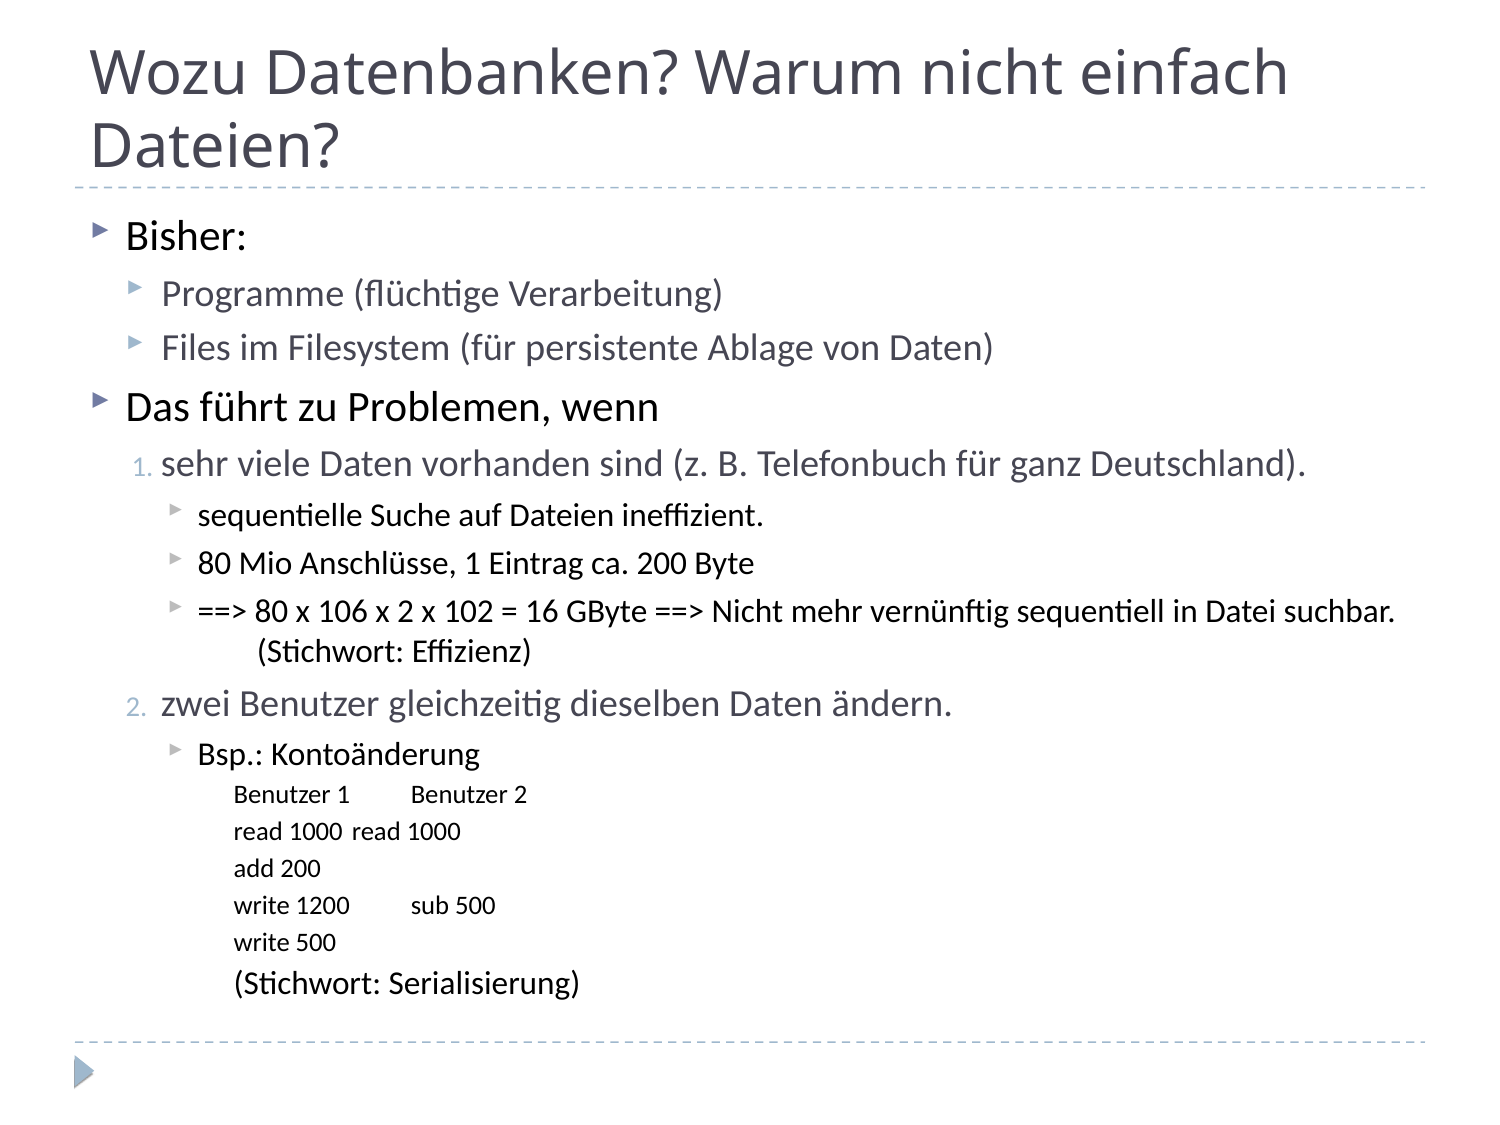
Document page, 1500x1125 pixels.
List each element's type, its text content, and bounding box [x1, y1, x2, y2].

list Bisher: Programme (flüchtige Verarbeitung) Files im Filesystem (für persistente Ablage von Daten) Das führt zu Problemen, wenn sehr viele Daten vorhanden sind (z. B. Telefonbuch für ganz Deutschland). sequentielle Suche auf Dateien ineffizient. 80 Mio Anschlüsse, 1 Eintrag ca. 200 Byte ==> 80 x 106 x 2 x 102 = 16 GByte ==> Nicht mehr vernünftig sequentiell in Datei suchbar. (Stichwort: Effizienz) zwei Benutzer gleichzeitig dieselben Daten ändern. Bsp.: Kontoänderung Benutzer 1 Benutzer 2 read 1000 read 1000 add 200 write 1200 sub 500 write 500 (Stichwort: Serialisierung) [75, 200, 1425, 1010]
title Wozu Datenbanken? Warum nicht einfach Dateien? [75, 24, 1425, 188]
